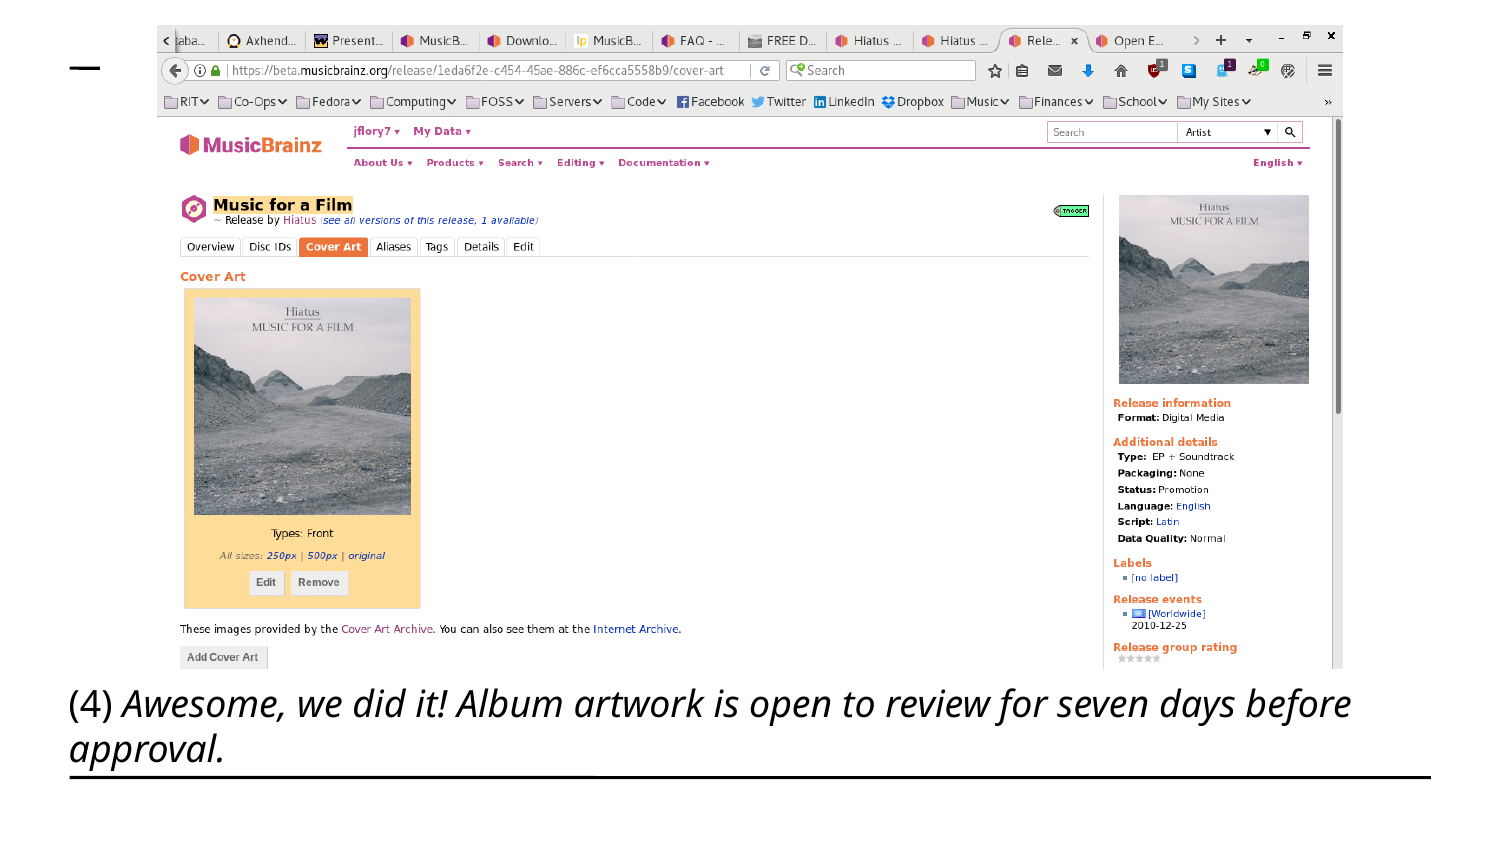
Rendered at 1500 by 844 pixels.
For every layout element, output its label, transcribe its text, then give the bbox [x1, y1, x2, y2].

list (4) Awesome, we did it! Album artwork is open to review for seven days before approval. [53, 693, 1430, 758]
picture [157, 25, 1343, 669]
